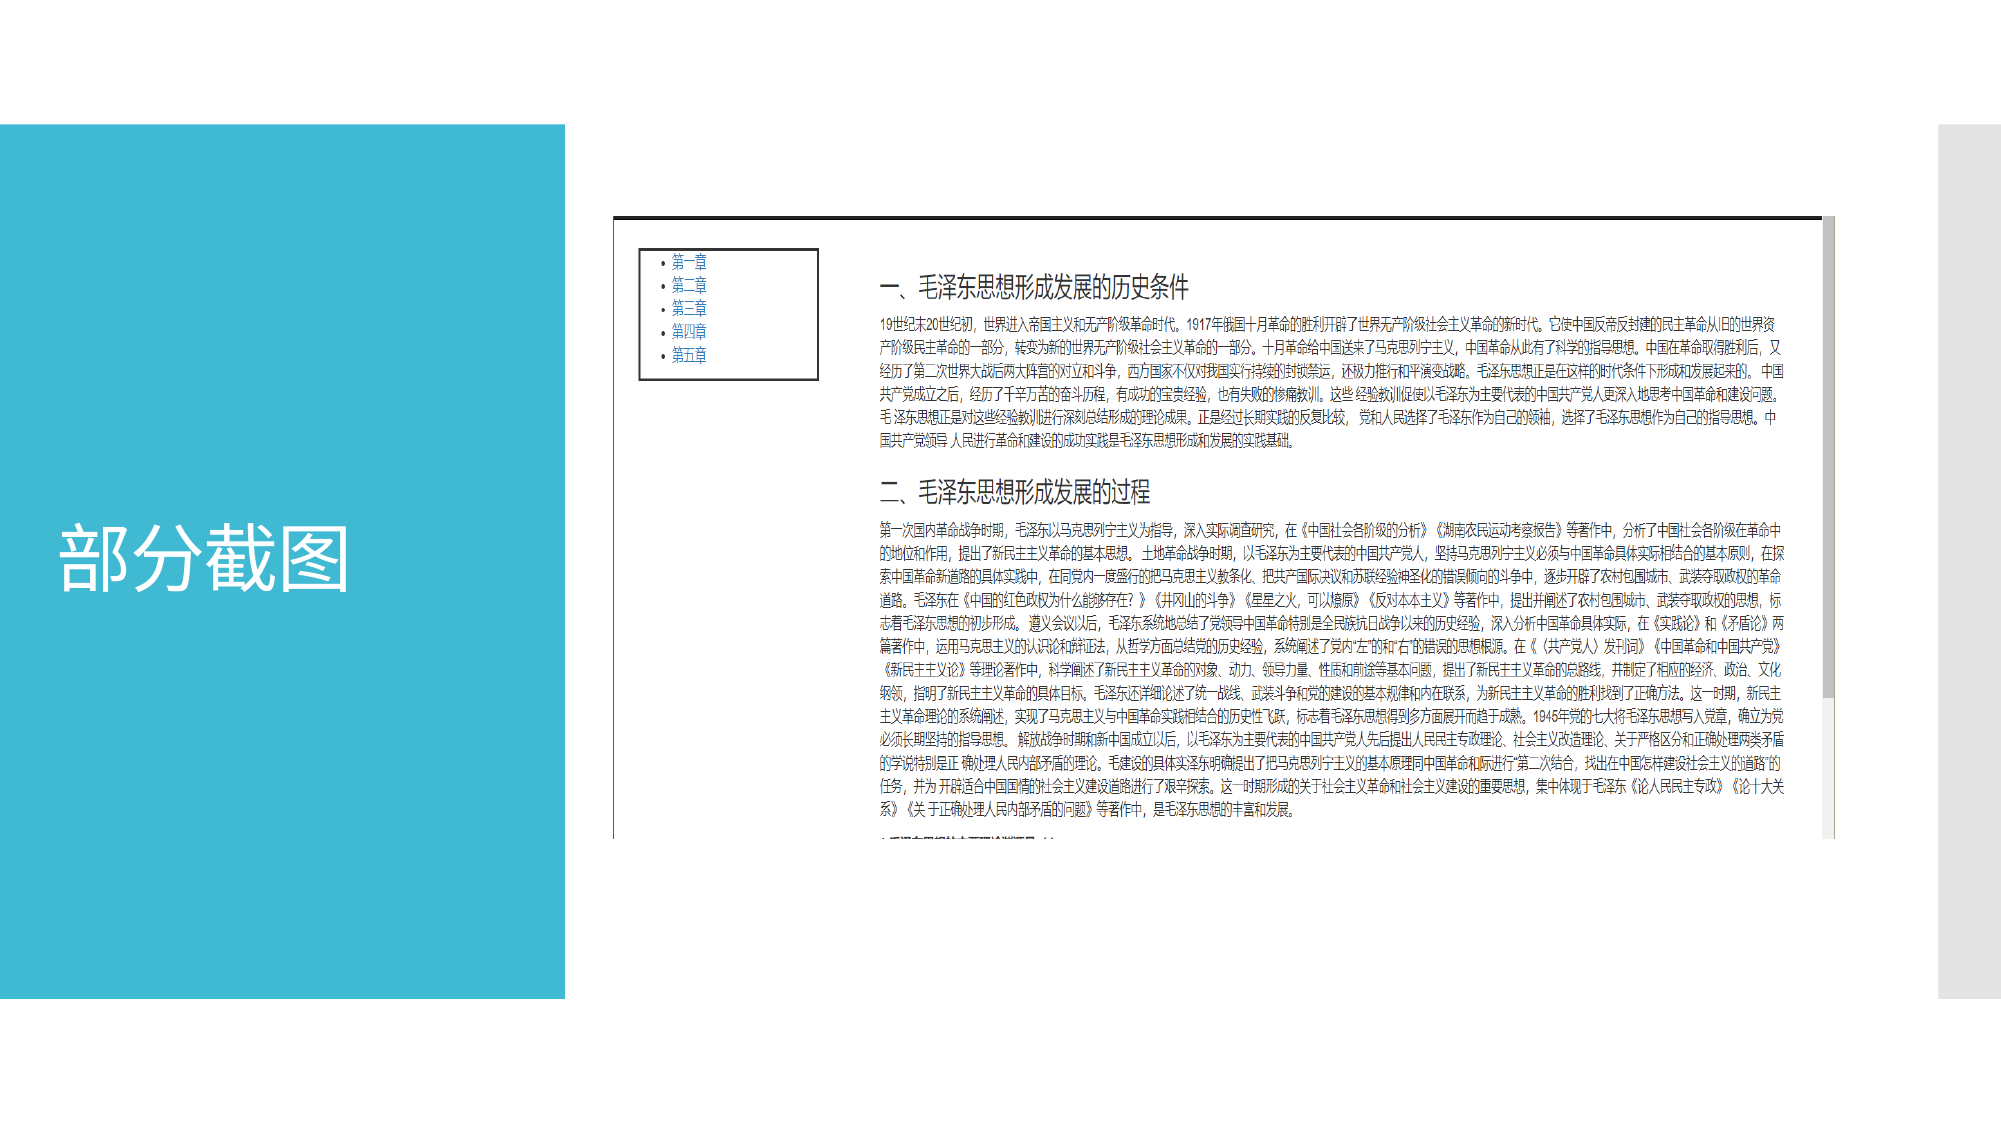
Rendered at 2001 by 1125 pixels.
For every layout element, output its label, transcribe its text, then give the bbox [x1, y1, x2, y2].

picture [613, 216, 1835, 839]
title 部分截图 [41, 184, 525, 940]
